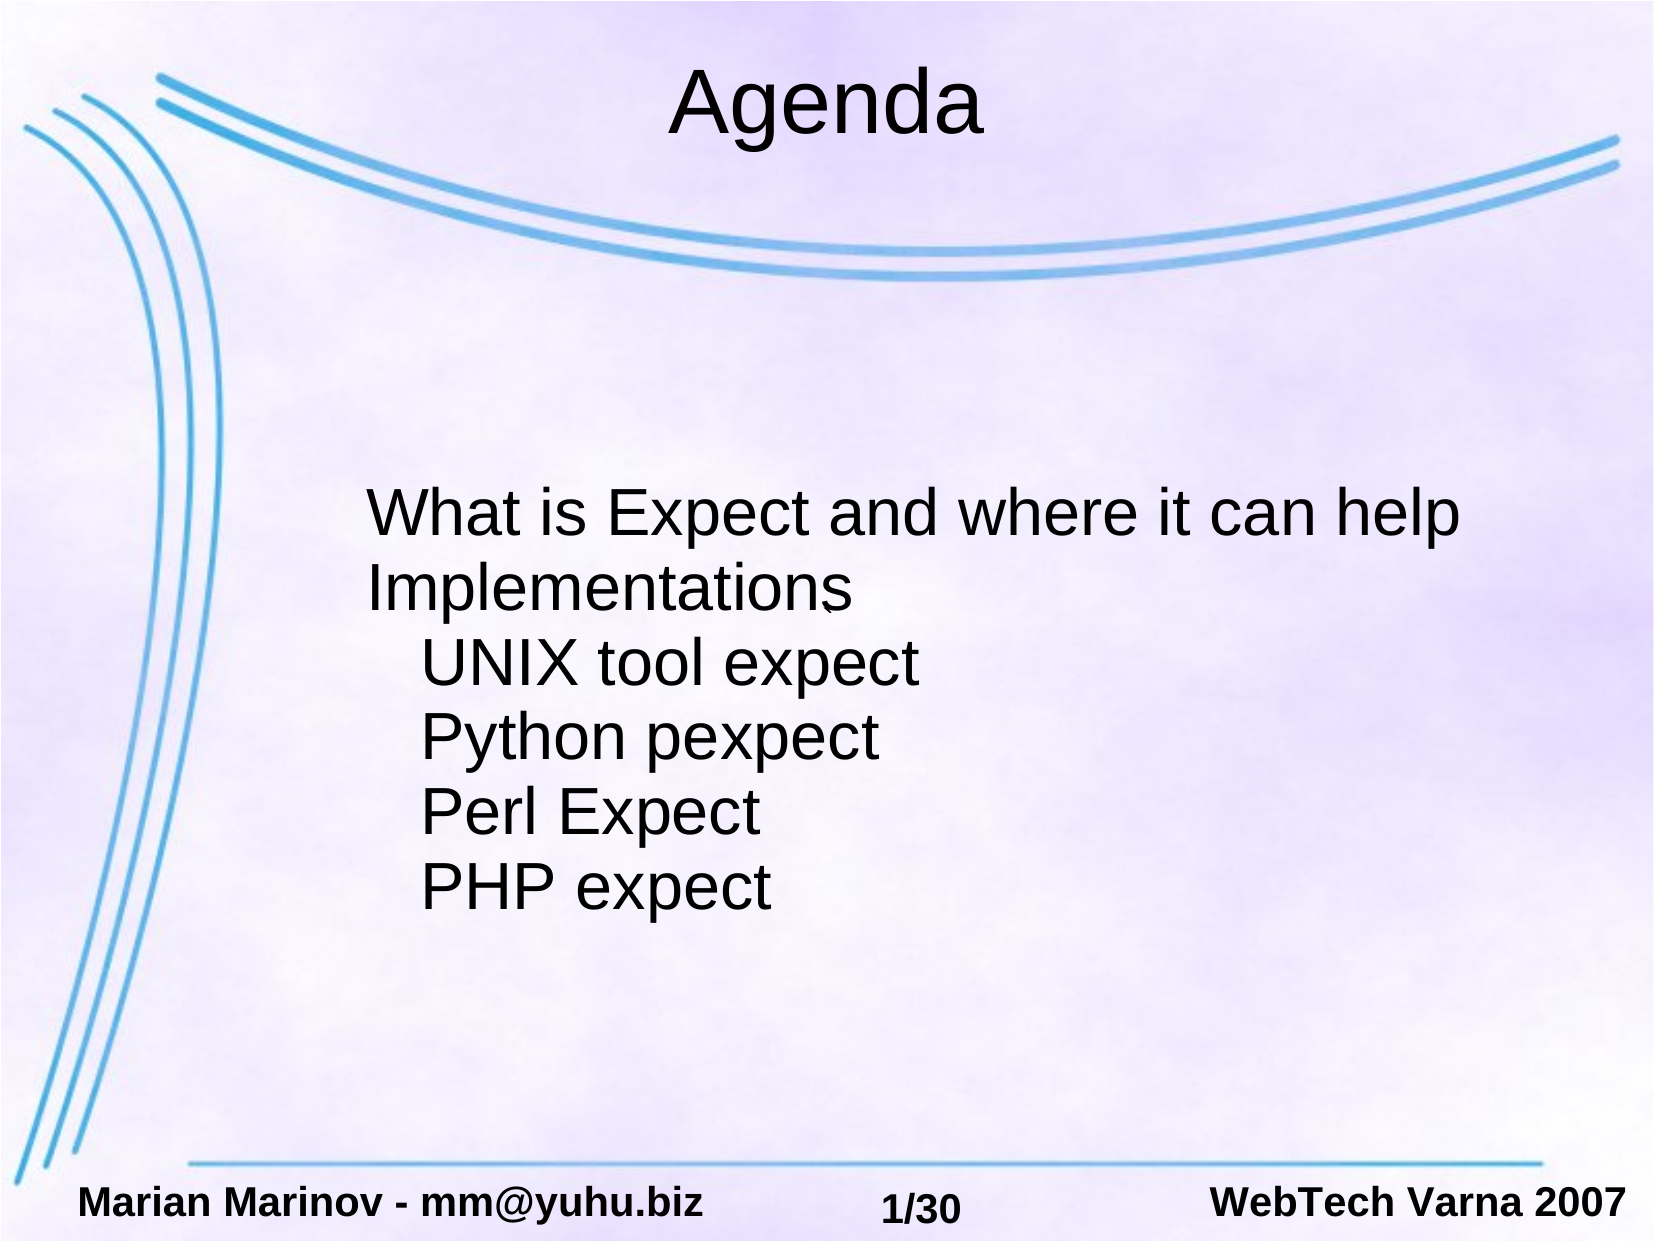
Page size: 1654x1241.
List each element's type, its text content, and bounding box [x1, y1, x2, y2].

title Agenda [82, 49, 1571, 257]
text_box Marian Marinov - mm@yuhu.biz [62, 1171, 720, 1233]
picture [1, 1, 1654, 1241]
text_box WebTech Varna 2007 [1194, 1171, 1643, 1233]
text_box 1/30 [866, 1178, 977, 1241]
subtitle What is Expect and where it can help Implementations UNIX tool expect Python pexpect Perl Expect PHP expect [82, 290, 1571, 1109]
